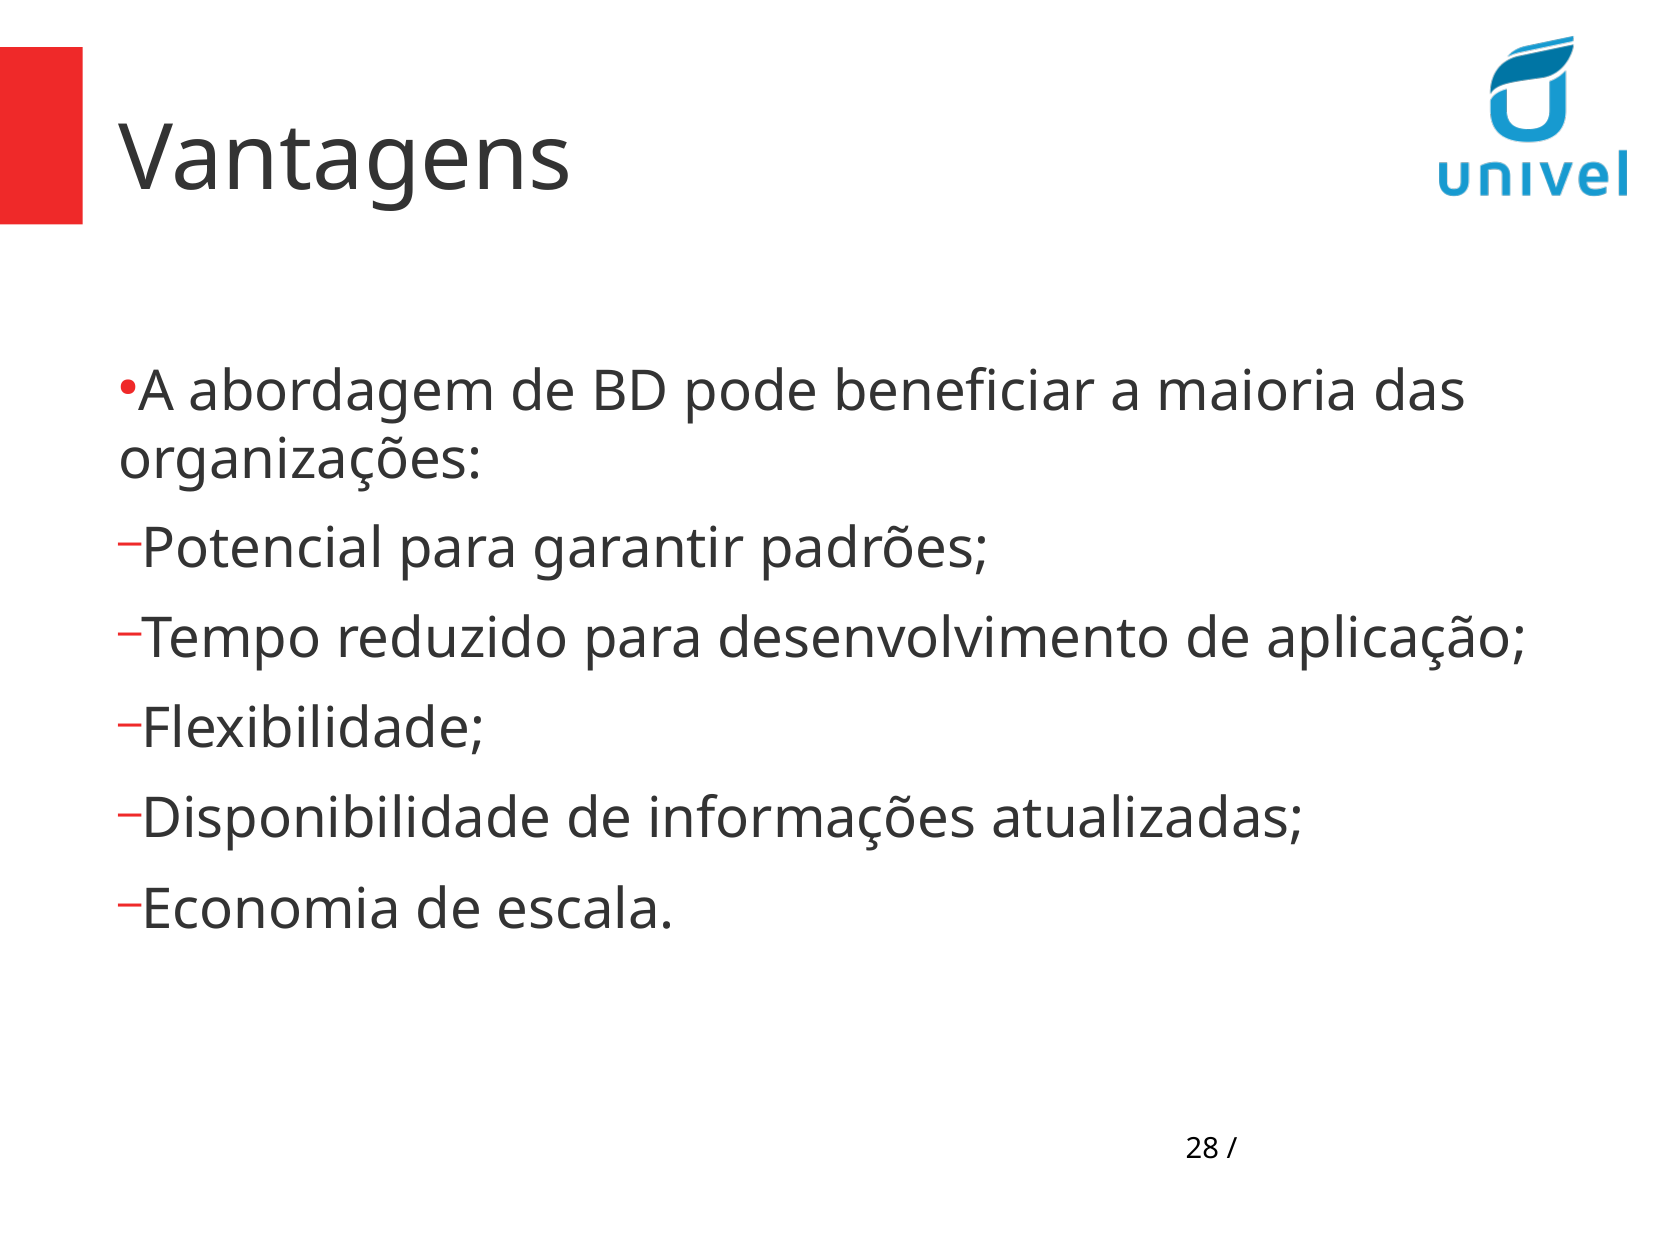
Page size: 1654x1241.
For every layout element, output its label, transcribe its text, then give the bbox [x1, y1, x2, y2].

title Vantagens [118, 27, 1571, 278]
list A abordagem de BD pode beneficiar a maioria das organizações: Potencial para garantir padrões; Tempo reduzido para desenvolvimento de aplicação; Flexibilidade; Disponibilidade de informações atualizadas; Economia de escala. [118, 354, 1536, 1074]
text_box / [1185, 1129, 1571, 1216]
